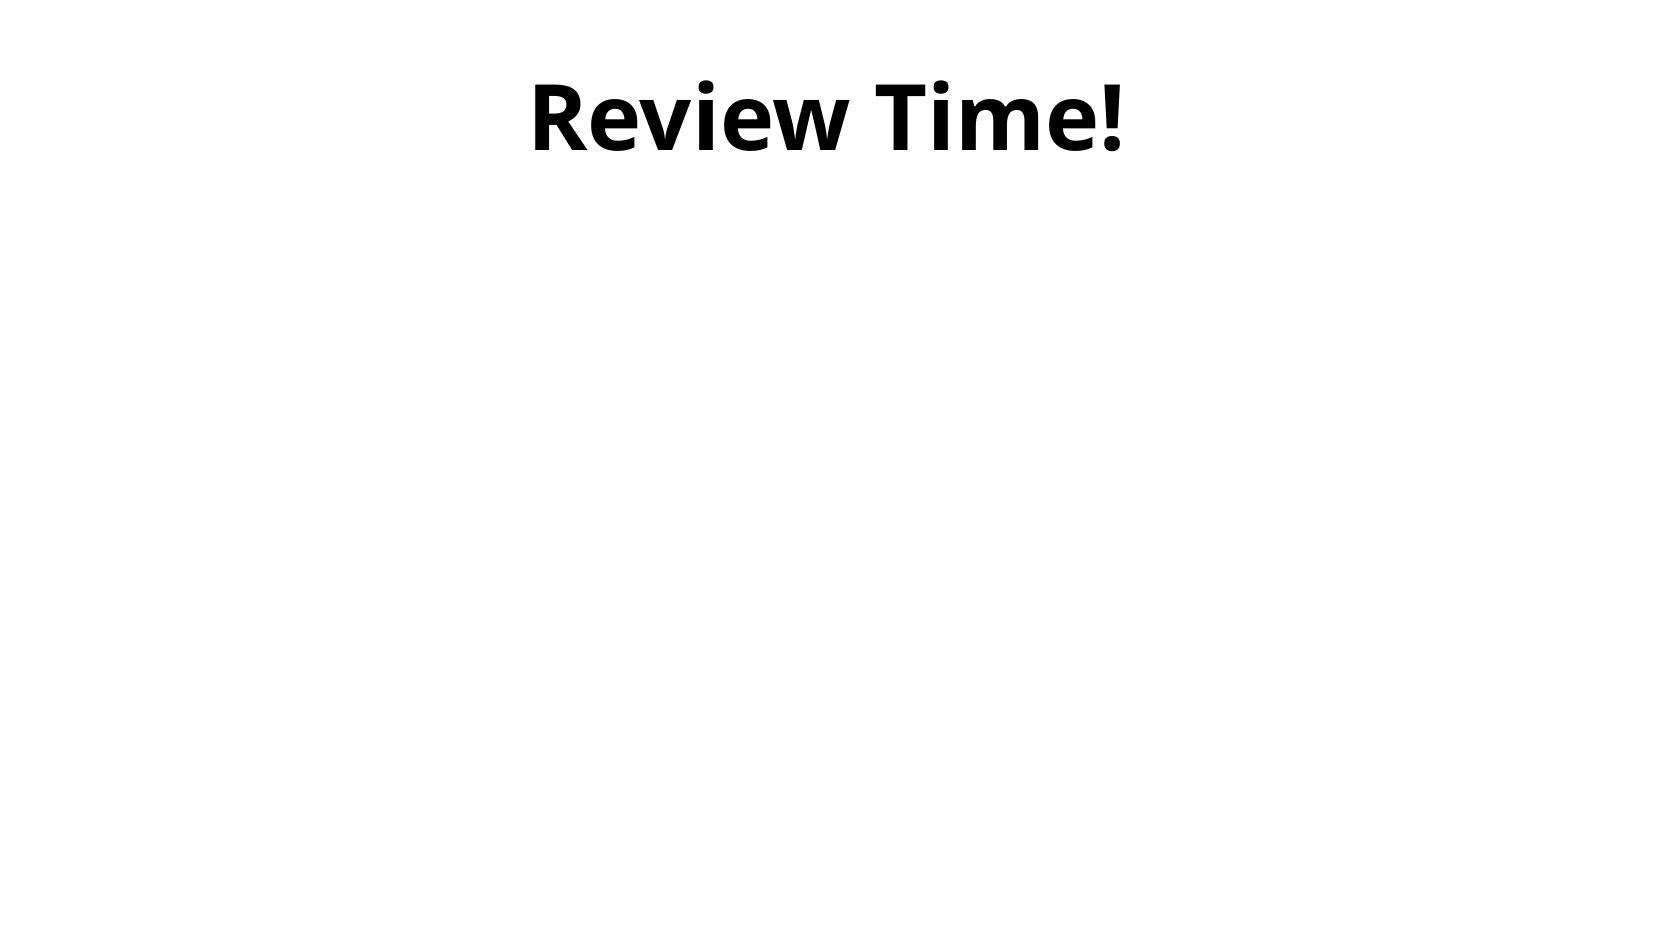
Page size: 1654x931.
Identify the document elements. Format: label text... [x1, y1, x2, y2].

title Review Time! [82, 37, 1571, 193]
